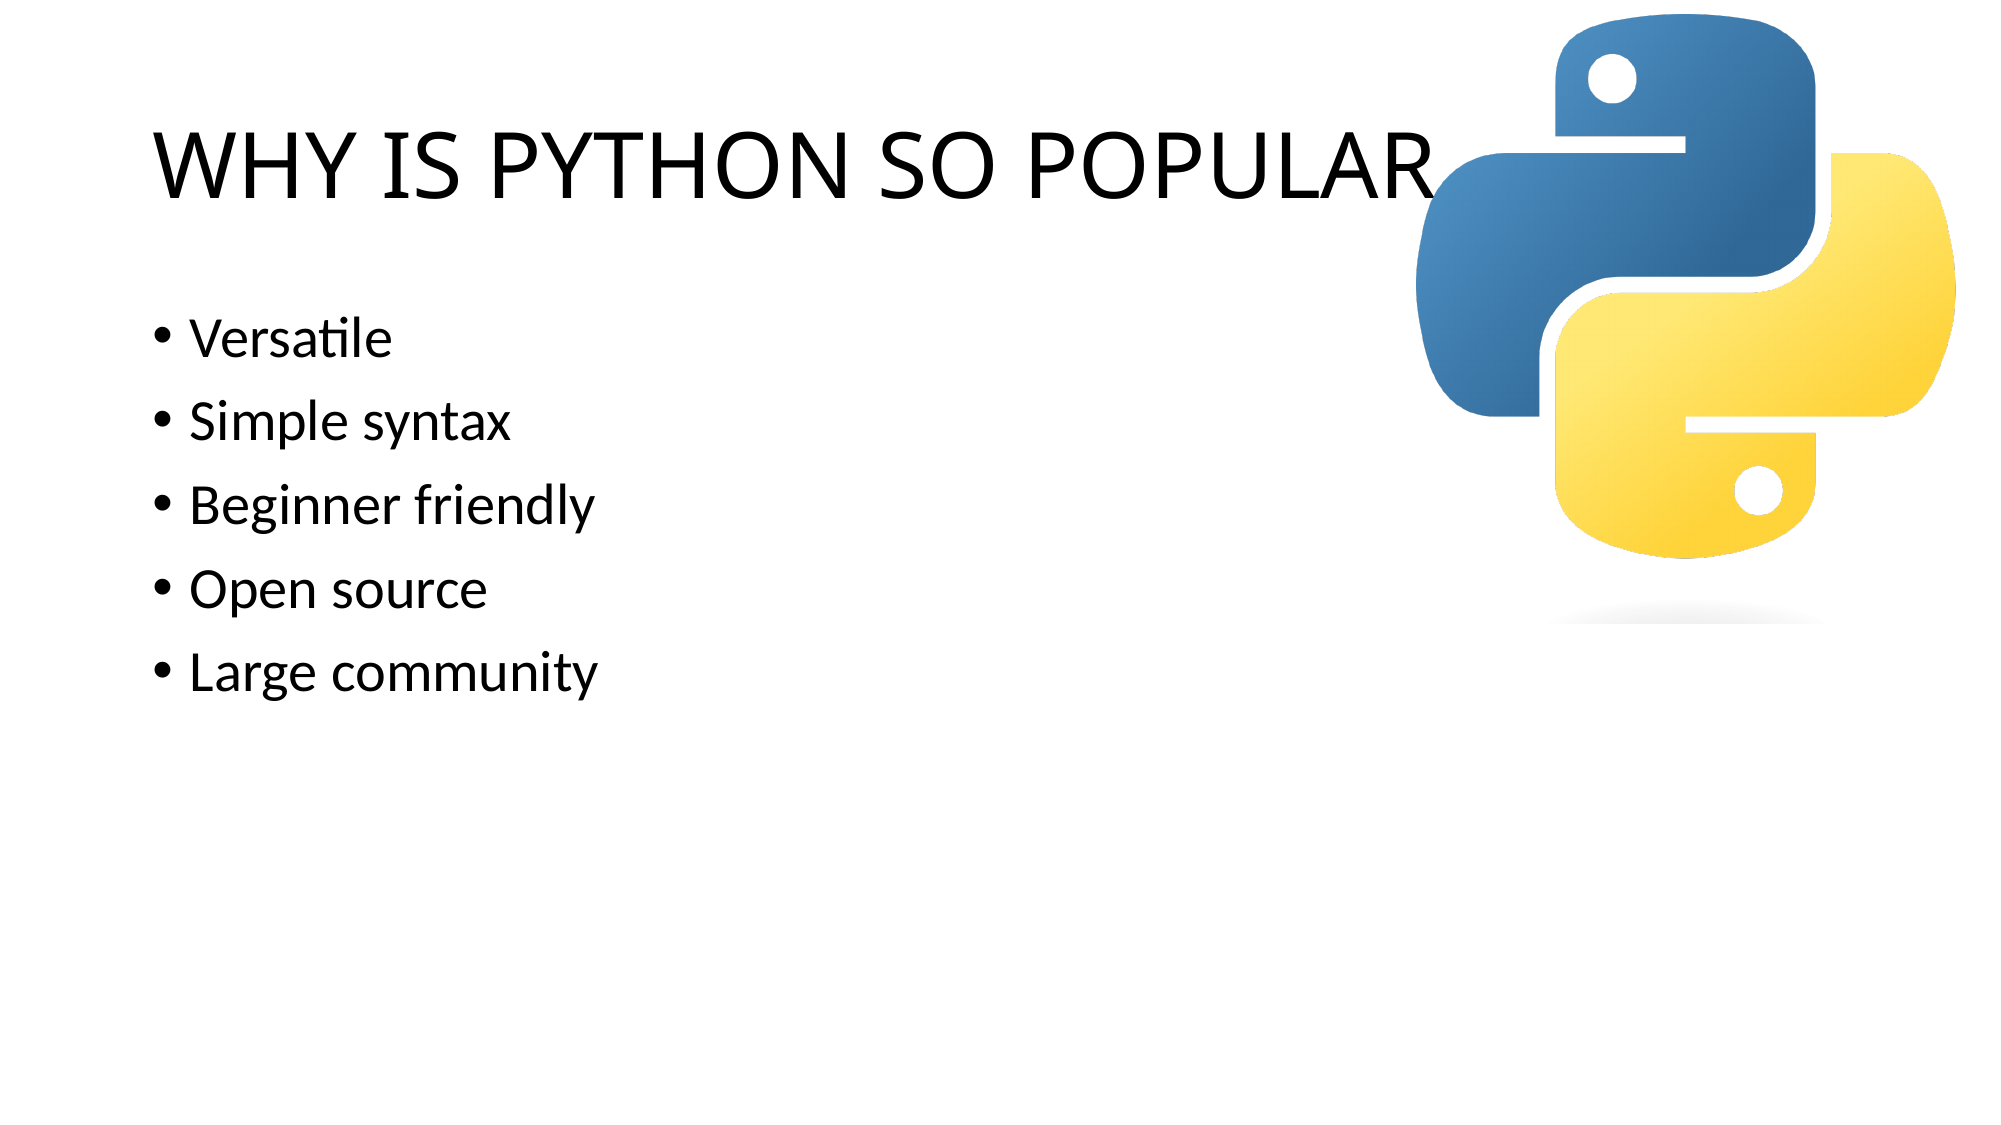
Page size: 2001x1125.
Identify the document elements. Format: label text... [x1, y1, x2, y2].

list Versatile Simple syntax Beginner friendly Open source Large community [137, 299, 1863, 1014]
picture [1416, 14, 1974, 625]
title WHY IS PYTHON SO POPULAR [137, 59, 1416, 278]
